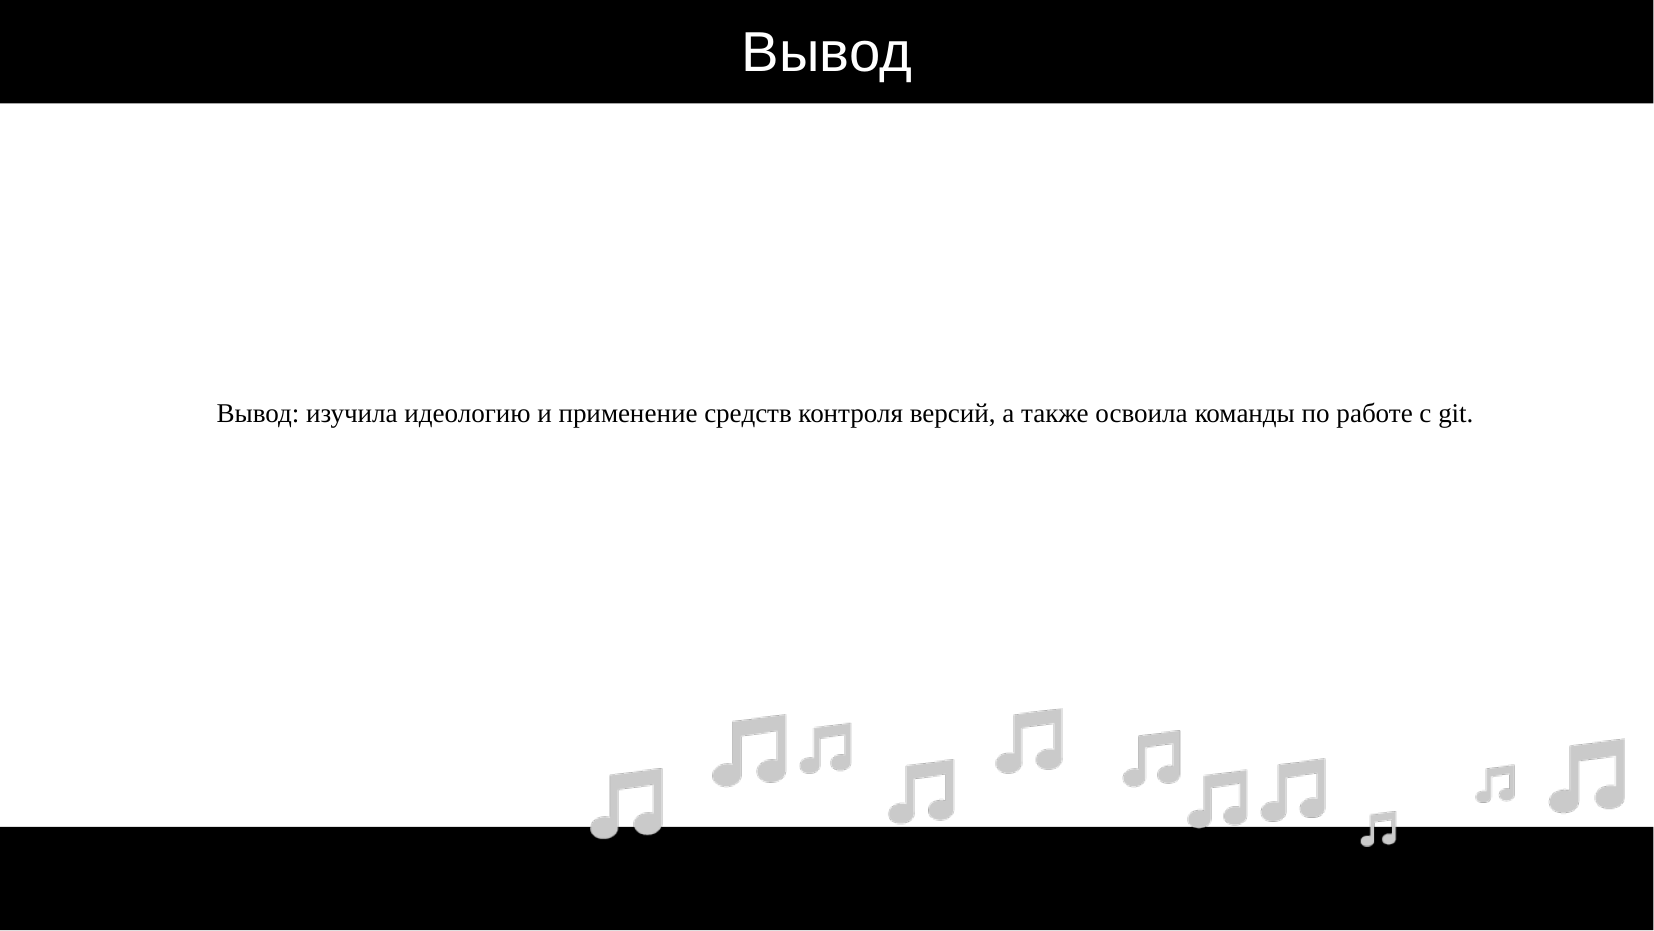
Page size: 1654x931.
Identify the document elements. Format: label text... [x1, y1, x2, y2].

list Вывод: изучила идеологию и применение средств контроля версий, а также освоила команды по работе с git. [177, 383, 1565, 709]
title Вывод [59, 6, 1595, 98]
